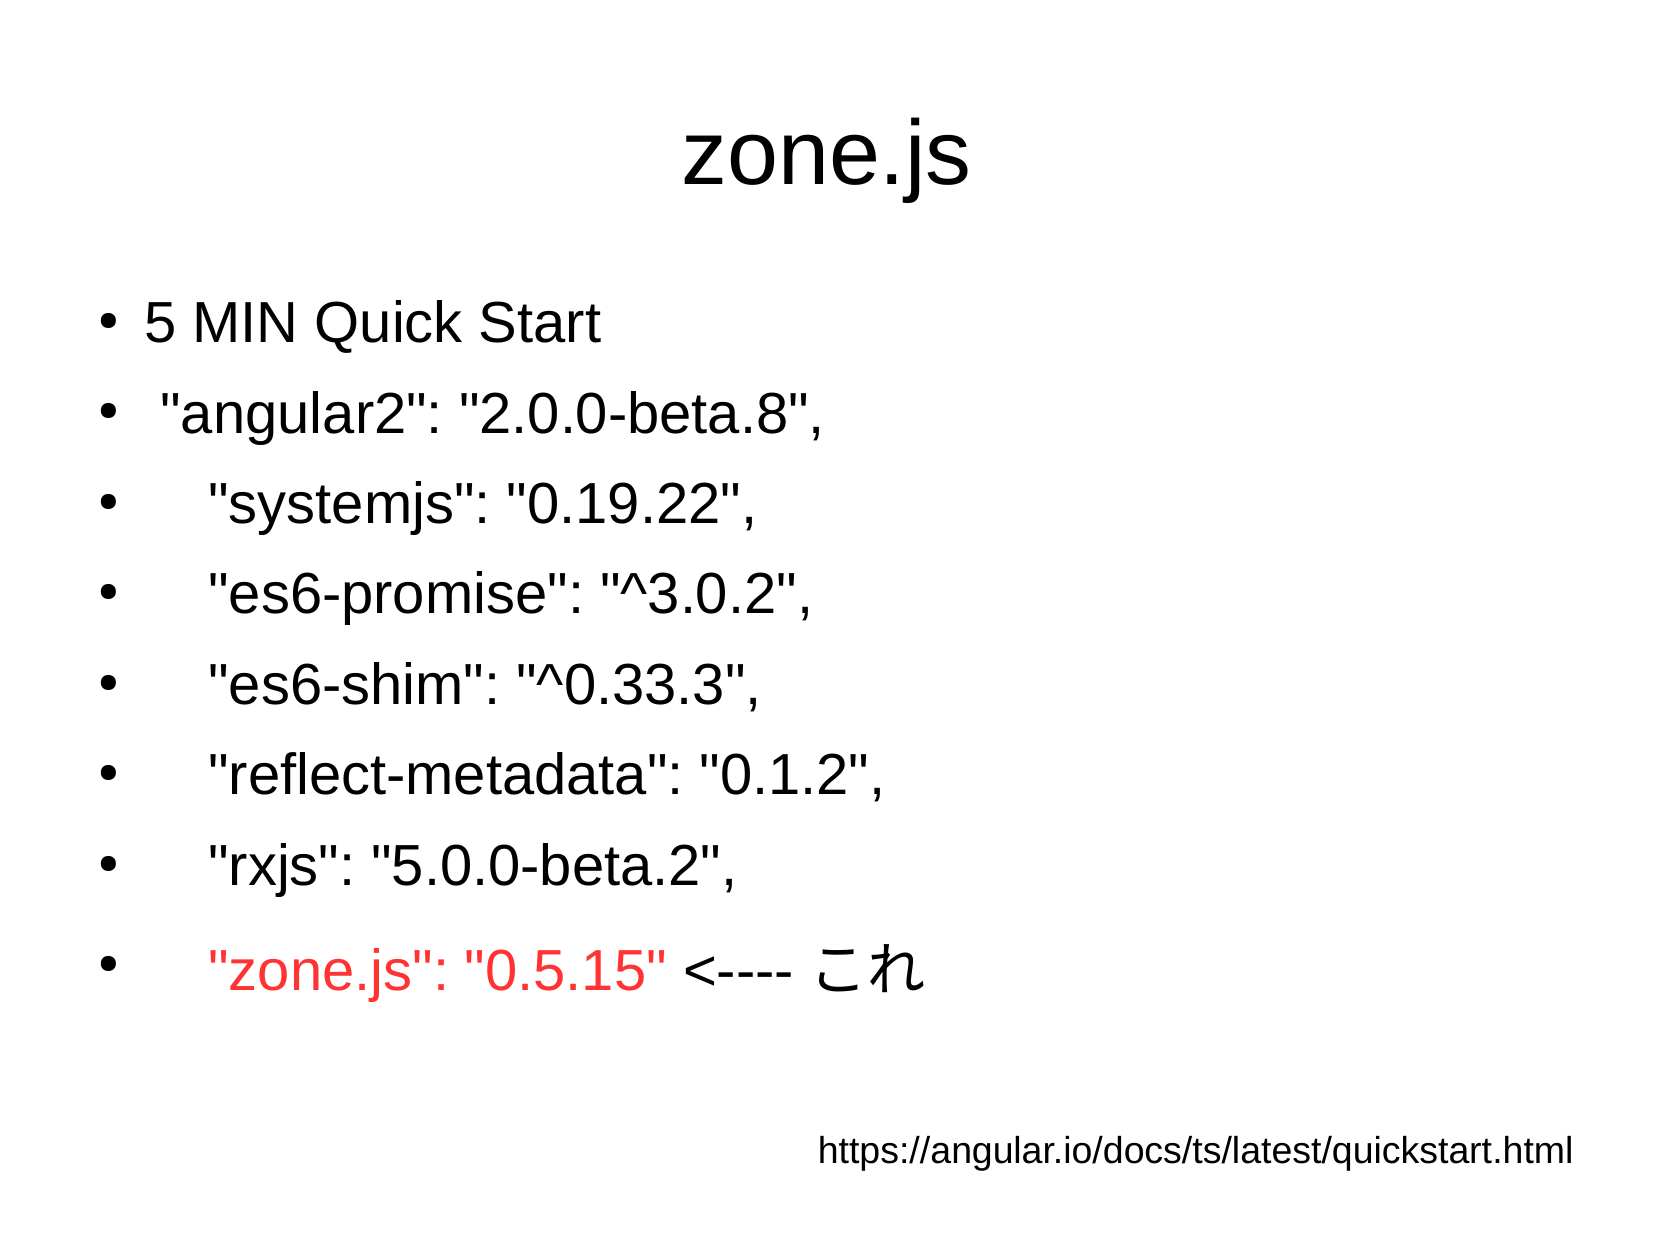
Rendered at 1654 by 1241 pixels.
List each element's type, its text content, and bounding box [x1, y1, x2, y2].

title zone.js [82, 49, 1571, 257]
text_box https://angular.io/docs/ts/latest/quickstart.html [803, 1122, 1589, 1179]
list 5 MIN Quick Start "angular2": "2.0.0-beta.8", "systemjs": "0.19.22", "es6-promise": "^3.0.2", "es6-shim": "^0.33.3", "reflect-metadata": "0.1.2", "rxjs": "5.0.0-beta.2", "zone.js": "0.5.15" <---- これ [82, 290, 1571, 1010]
